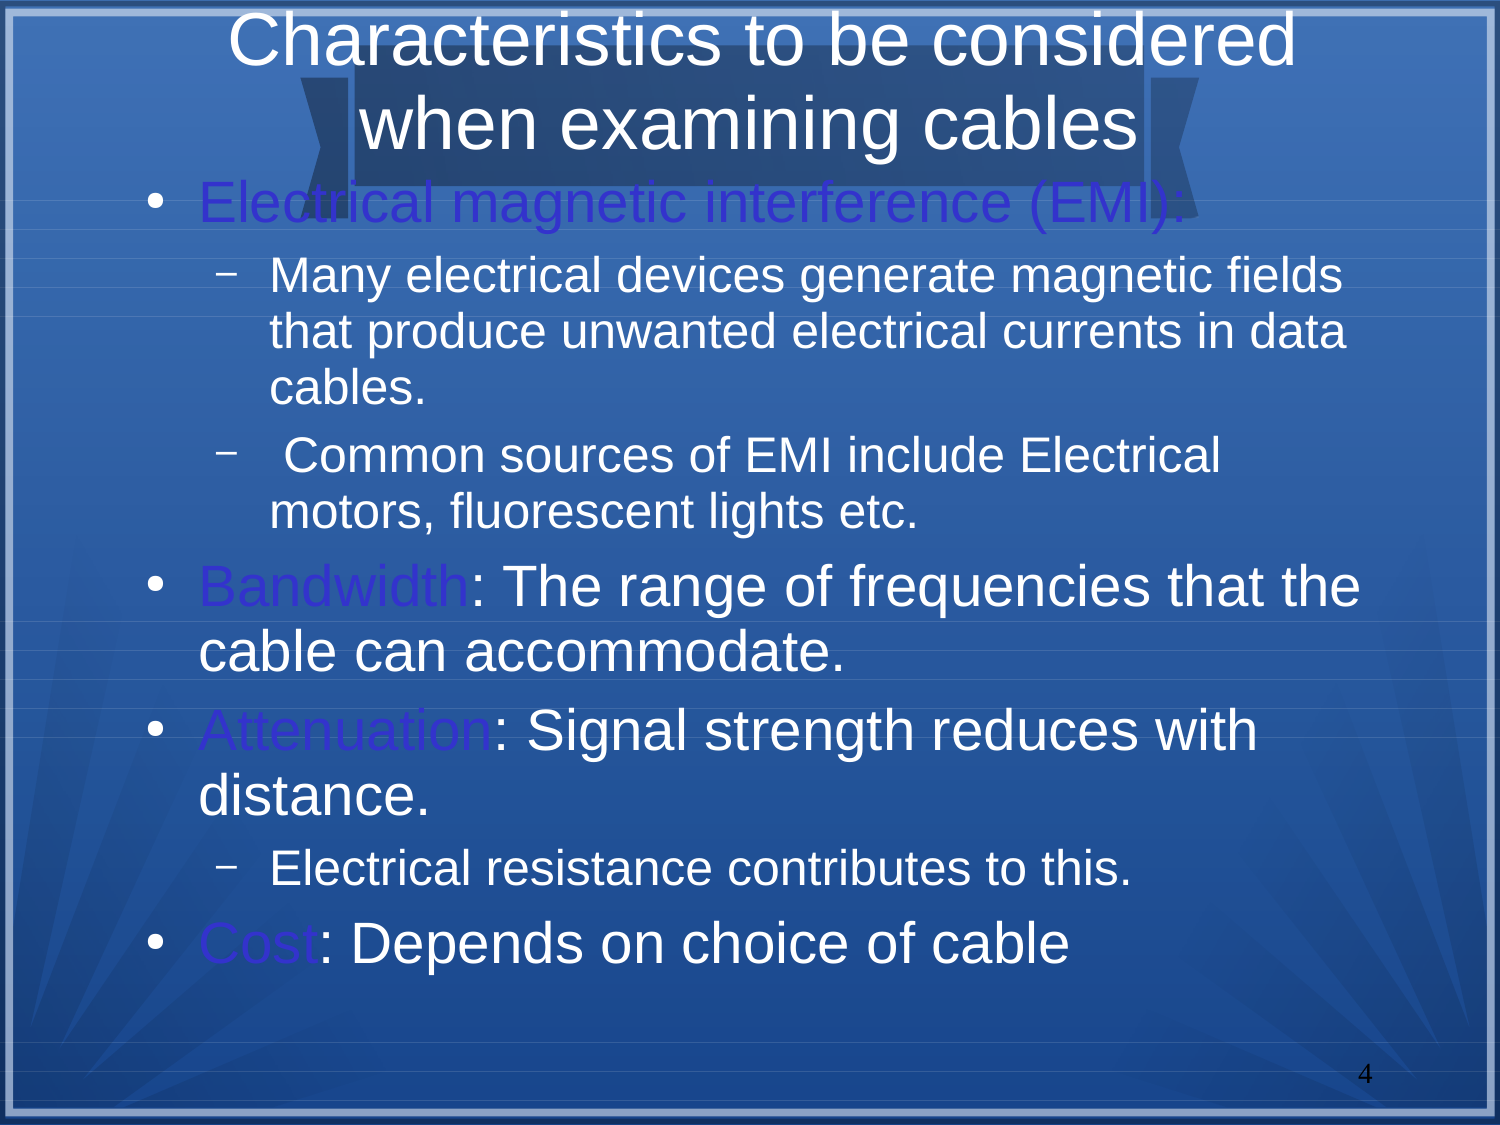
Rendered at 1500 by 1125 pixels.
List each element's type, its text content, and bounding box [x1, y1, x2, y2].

title Characteristics to be considered when examining cables [112, 0, 1388, 162]
list Electrical magnetic interference (EMI): Many electrical devices generate magnetic fields that produce unwanted electrical currents in data cables. Common sources of EMI include Electrical motors, fluorescent lights etc. Bandwidth: The range of frequencies that the cable can accommodate. Attenuation: Signal strength reduces with distance. Electrical resistance contributes to this. Cost: Depends on choice of cable [112, 162, 1388, 1125]
text_box 47 [1074, 1050, 1388, 1125]
